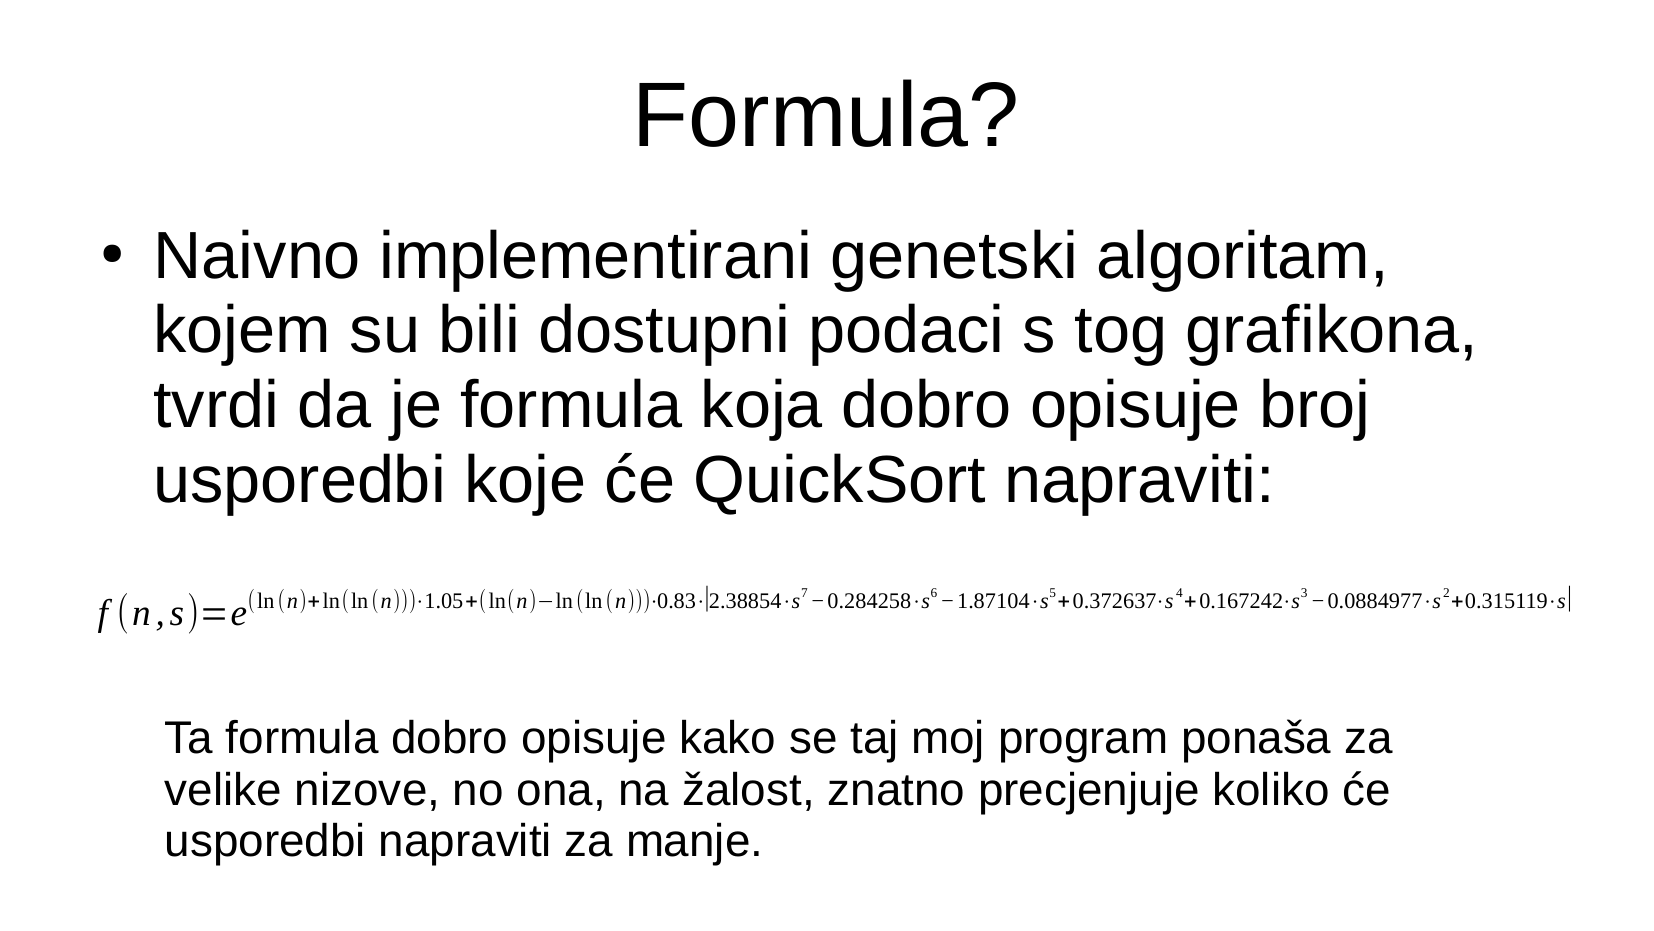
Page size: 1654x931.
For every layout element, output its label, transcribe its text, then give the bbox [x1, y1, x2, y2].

title Formula? [82, 37, 1571, 193]
chart [90, 585, 1580, 638]
list Naivno implementirani genetski algoritam, kojem su bili dostupni podaci s tog grafikona, tvrdi da je formula koja dobro opisuje broj usporedbi koje će QuickSort napraviti: [82, 217, 1571, 758]
text_box Ta formula dobro opisuje kako se taj moj program ponaša za velike nizove, no ona, na žalost, znatno precjenjuje koliko će usporedbi napraviti za manje. [150, 705, 1471, 874]
